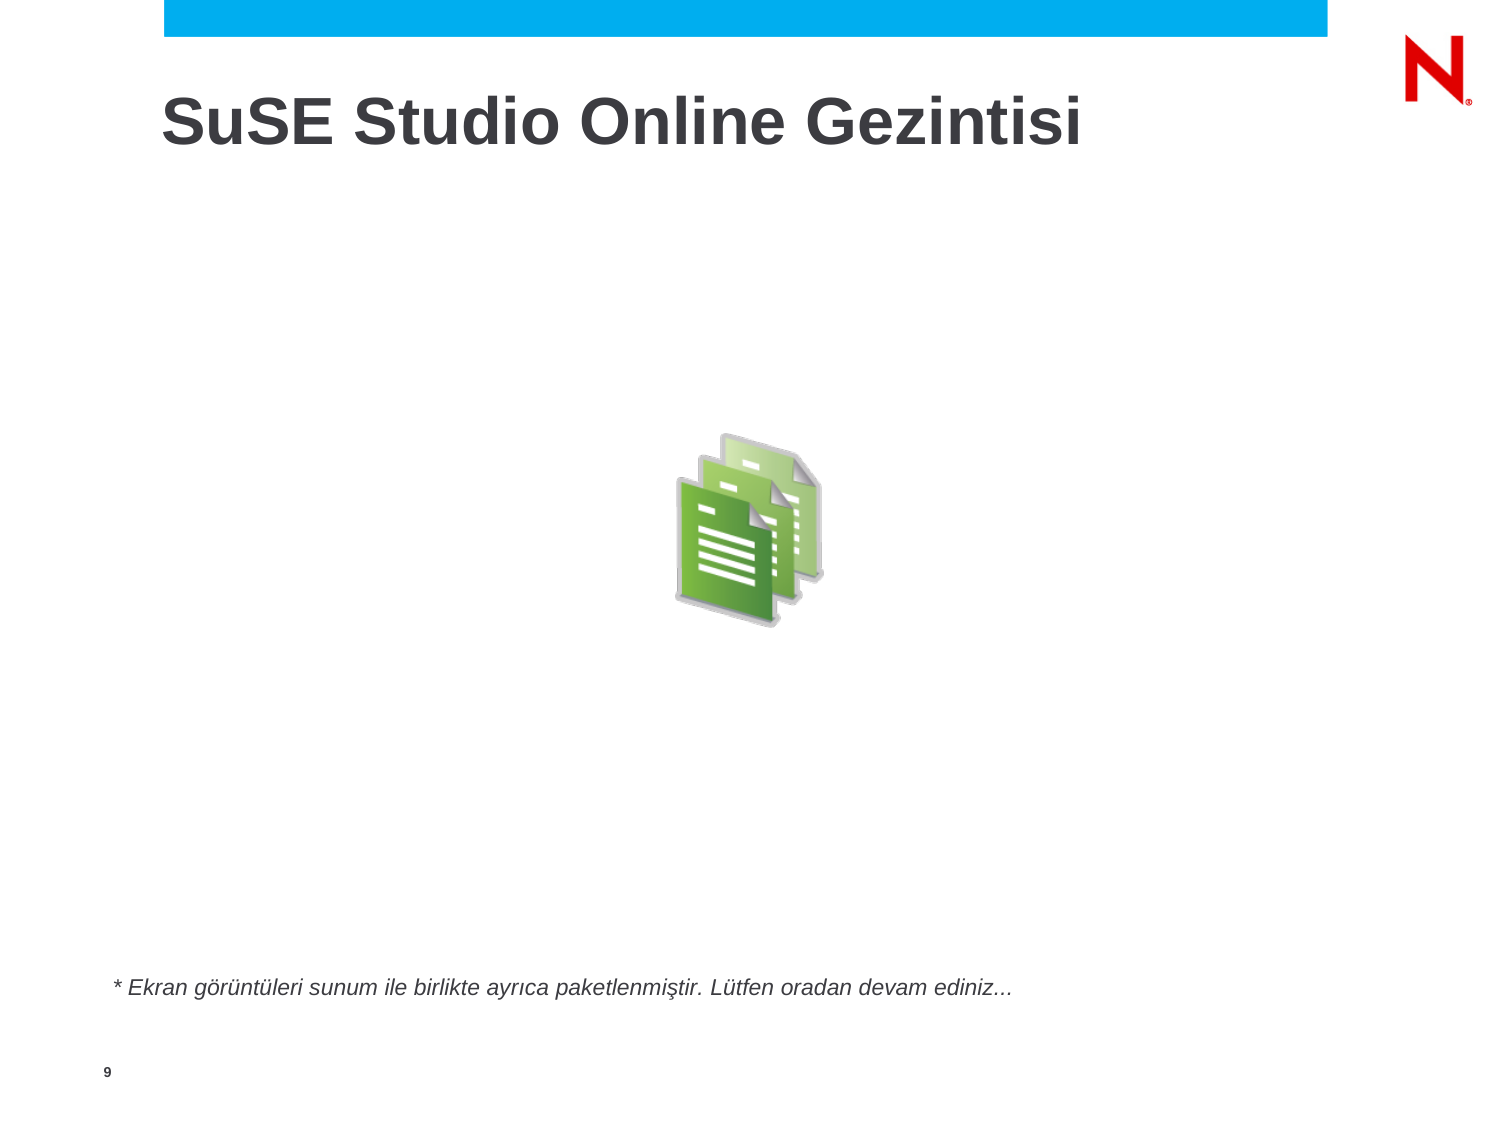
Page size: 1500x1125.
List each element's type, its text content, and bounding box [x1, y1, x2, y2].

title SuSE Studio Online Gezintisi [161, 41, 1383, 205]
picture [1403, 32, 1473, 107]
text_box * Ekran görüntüleri sunum ile birlikte ayrıca paketlenmiştir. Lütfen oradan devam ediniz... [112, 975, 1201, 1013]
picture [675, 433, 824, 629]
